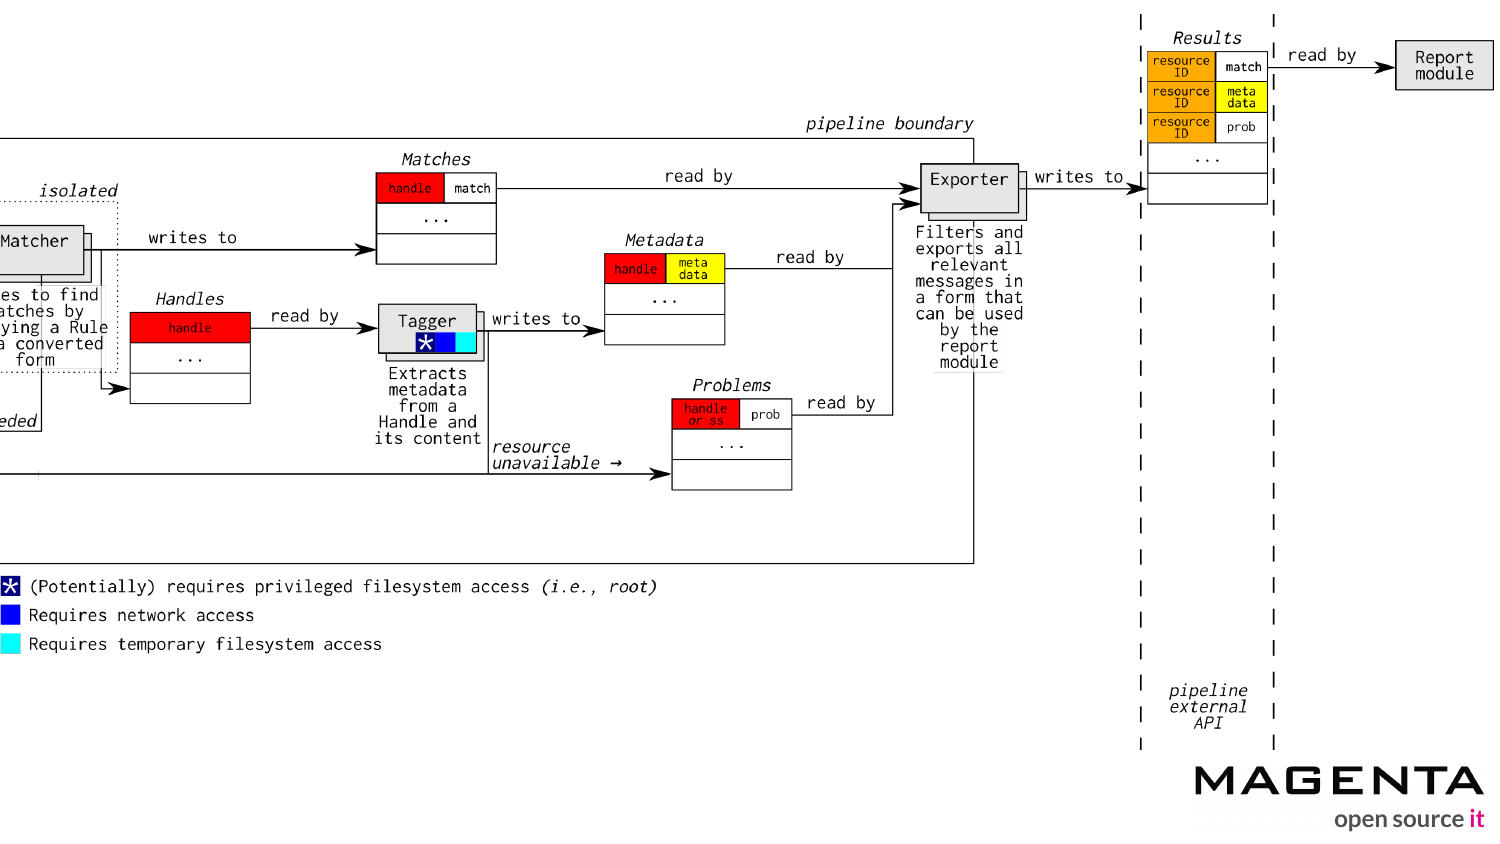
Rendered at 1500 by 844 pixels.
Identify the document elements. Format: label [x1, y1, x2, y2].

picture [0, 14, 1494, 751]
picture [1193, 764, 1488, 833]
